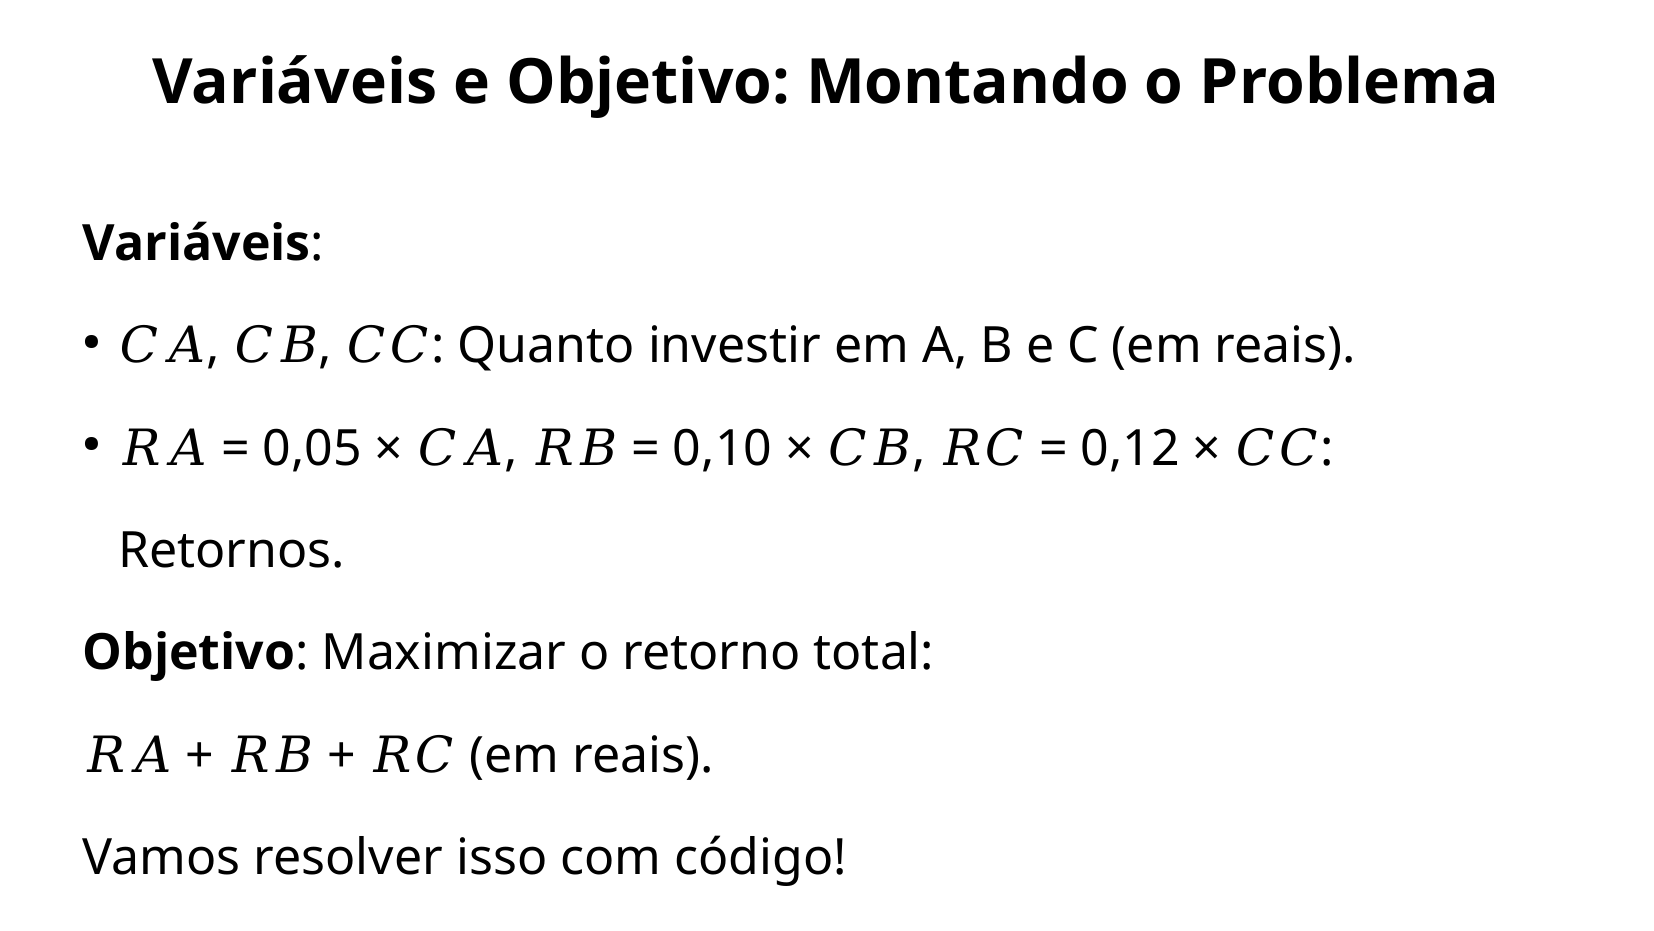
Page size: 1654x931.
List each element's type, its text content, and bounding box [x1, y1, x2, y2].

title Variáveis e Objetivo: Montando o Problema [82, 37, 1571, 172]
subtitle Variáveis: 𝐶𝐴, 𝐶𝐵, 𝐶𝐶: Quanto investir em A, B e C (em reais). 𝑅𝐴 = 0,05 × 𝐶𝐴, 𝑅𝐵 = 0,10 × 𝐶𝐵, 𝑅𝐶 = 0,12 × 𝐶𝐶: Retornos. Objetivo: Maximizar o retorno total: 𝑅𝐴 + 𝑅𝐵 + 𝑅𝐶 (em reais). Vamos resolver isso com código! [82, 172, 1571, 761]
